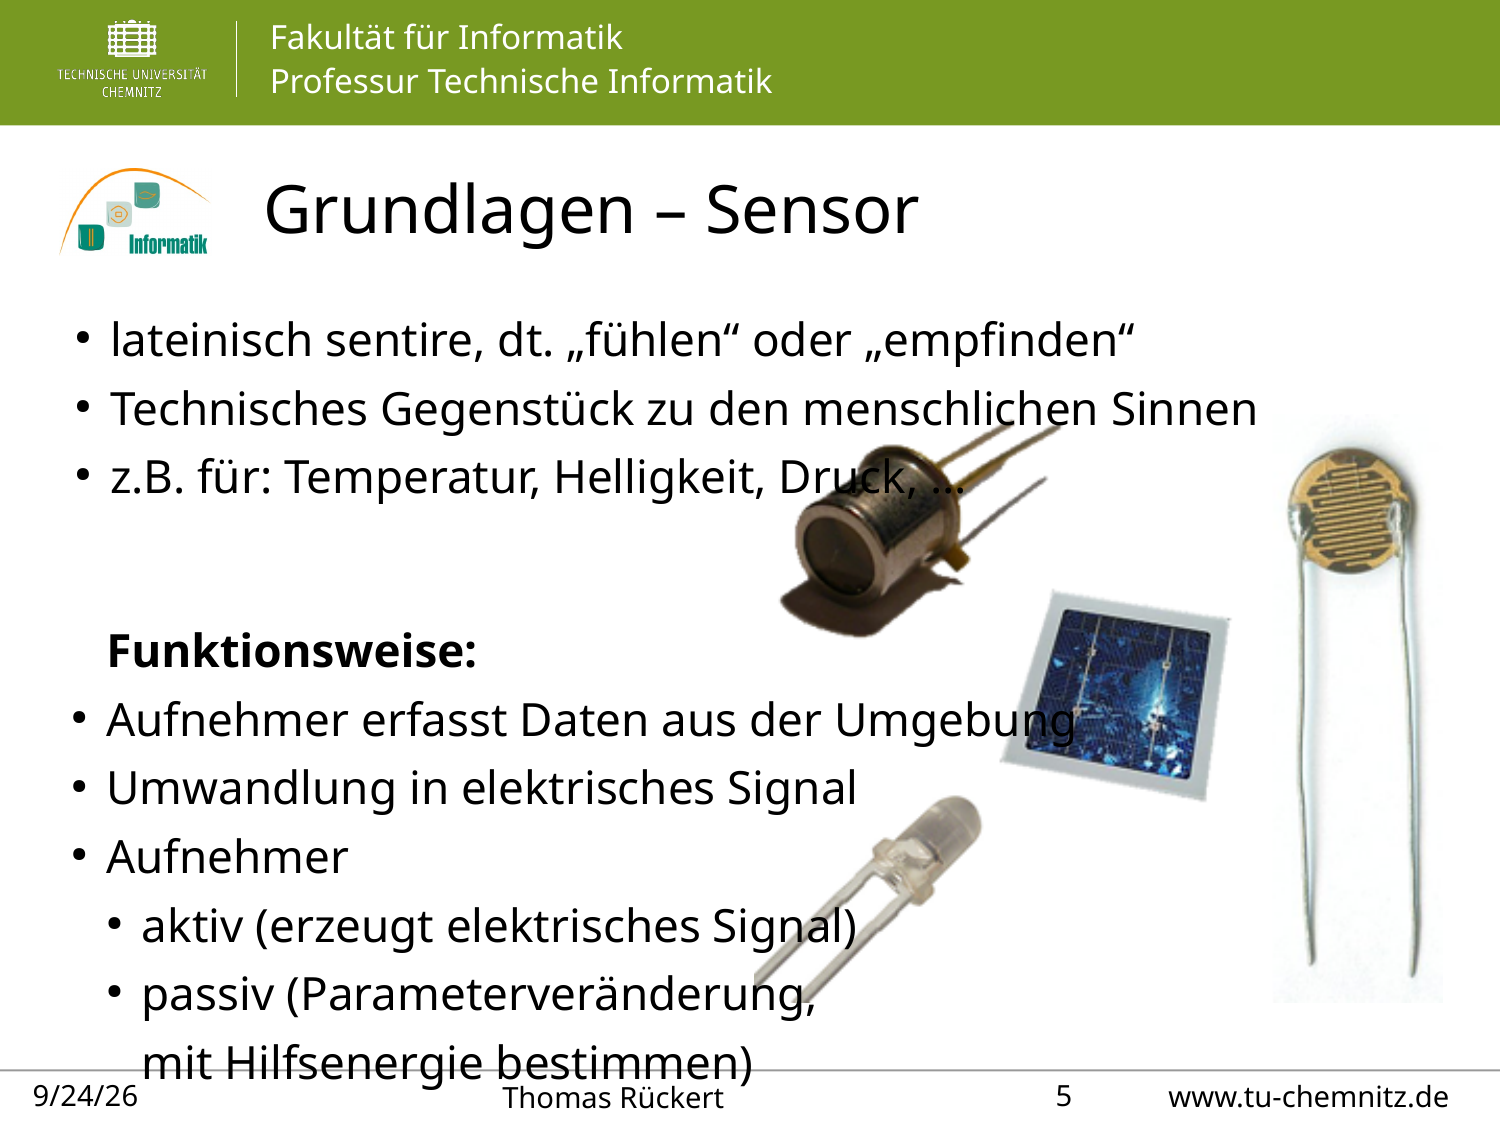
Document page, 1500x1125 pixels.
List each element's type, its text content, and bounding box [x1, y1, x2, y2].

picture [59, 168, 212, 256]
picture [25, 0, 239, 130]
title Grundlagen – Sensor [248, 159, 1459, 271]
text_box Funktionsweise: Aufnehmer erfasst Daten aus der Umgebung Umwandlung in elektrisches Signal Aufnehmer aktiv (erzeugt elektrisches Signal) passiv (Parameterveränderung, mit Hilfsenergie bestimmen) [56, 611, 1456, 1040]
slide_number 4/9/15 [17, 1069, 356, 1125]
picture [754, 489, 1443, 611]
slide_number <number> [750, 1069, 1088, 1125]
footer Thomas Rückert [360, 1069, 750, 1125]
text_box lateinisch sentire, dt. „fühlen“ oder „empfinden“ Technisches Gegenstück zu den menschlichen Sinnen z.B. für: Temperatur, Helligkeit, Druck, ... [60, 299, 1459, 489]
